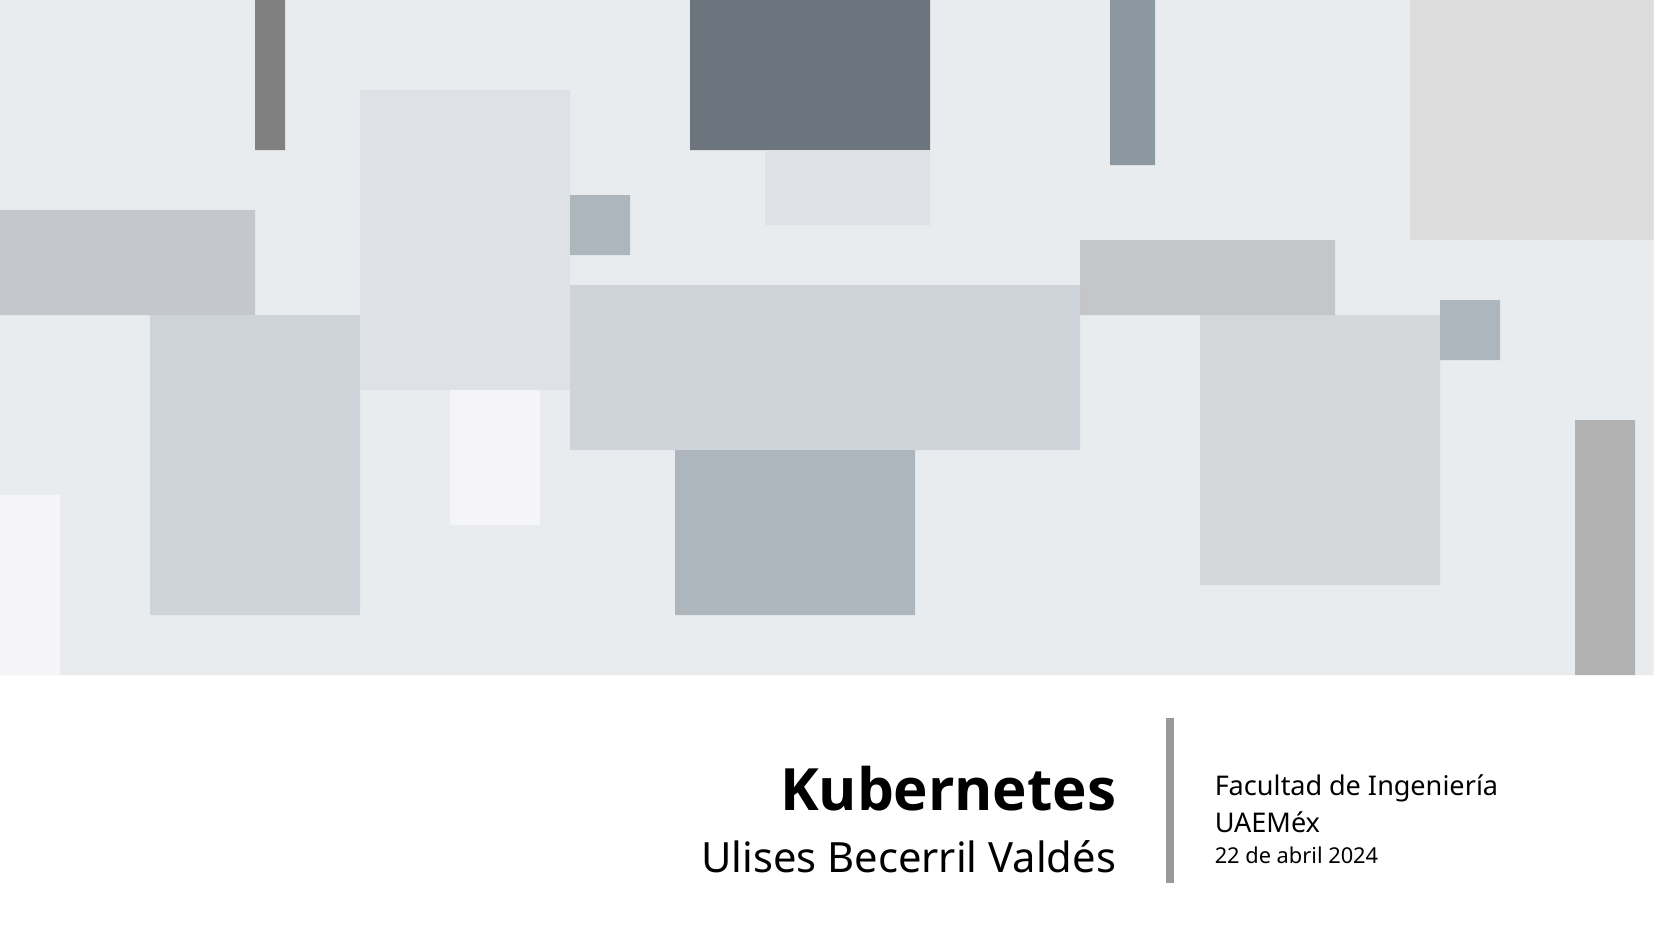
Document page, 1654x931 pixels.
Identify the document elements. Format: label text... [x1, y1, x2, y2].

text_box Facultad de Ingeniería UAEMéx 22 de abril 2024 [1200, 759, 1591, 878]
text_box Kubernetes Ulises Becerril Valdés [675, 740, 1131, 892]
